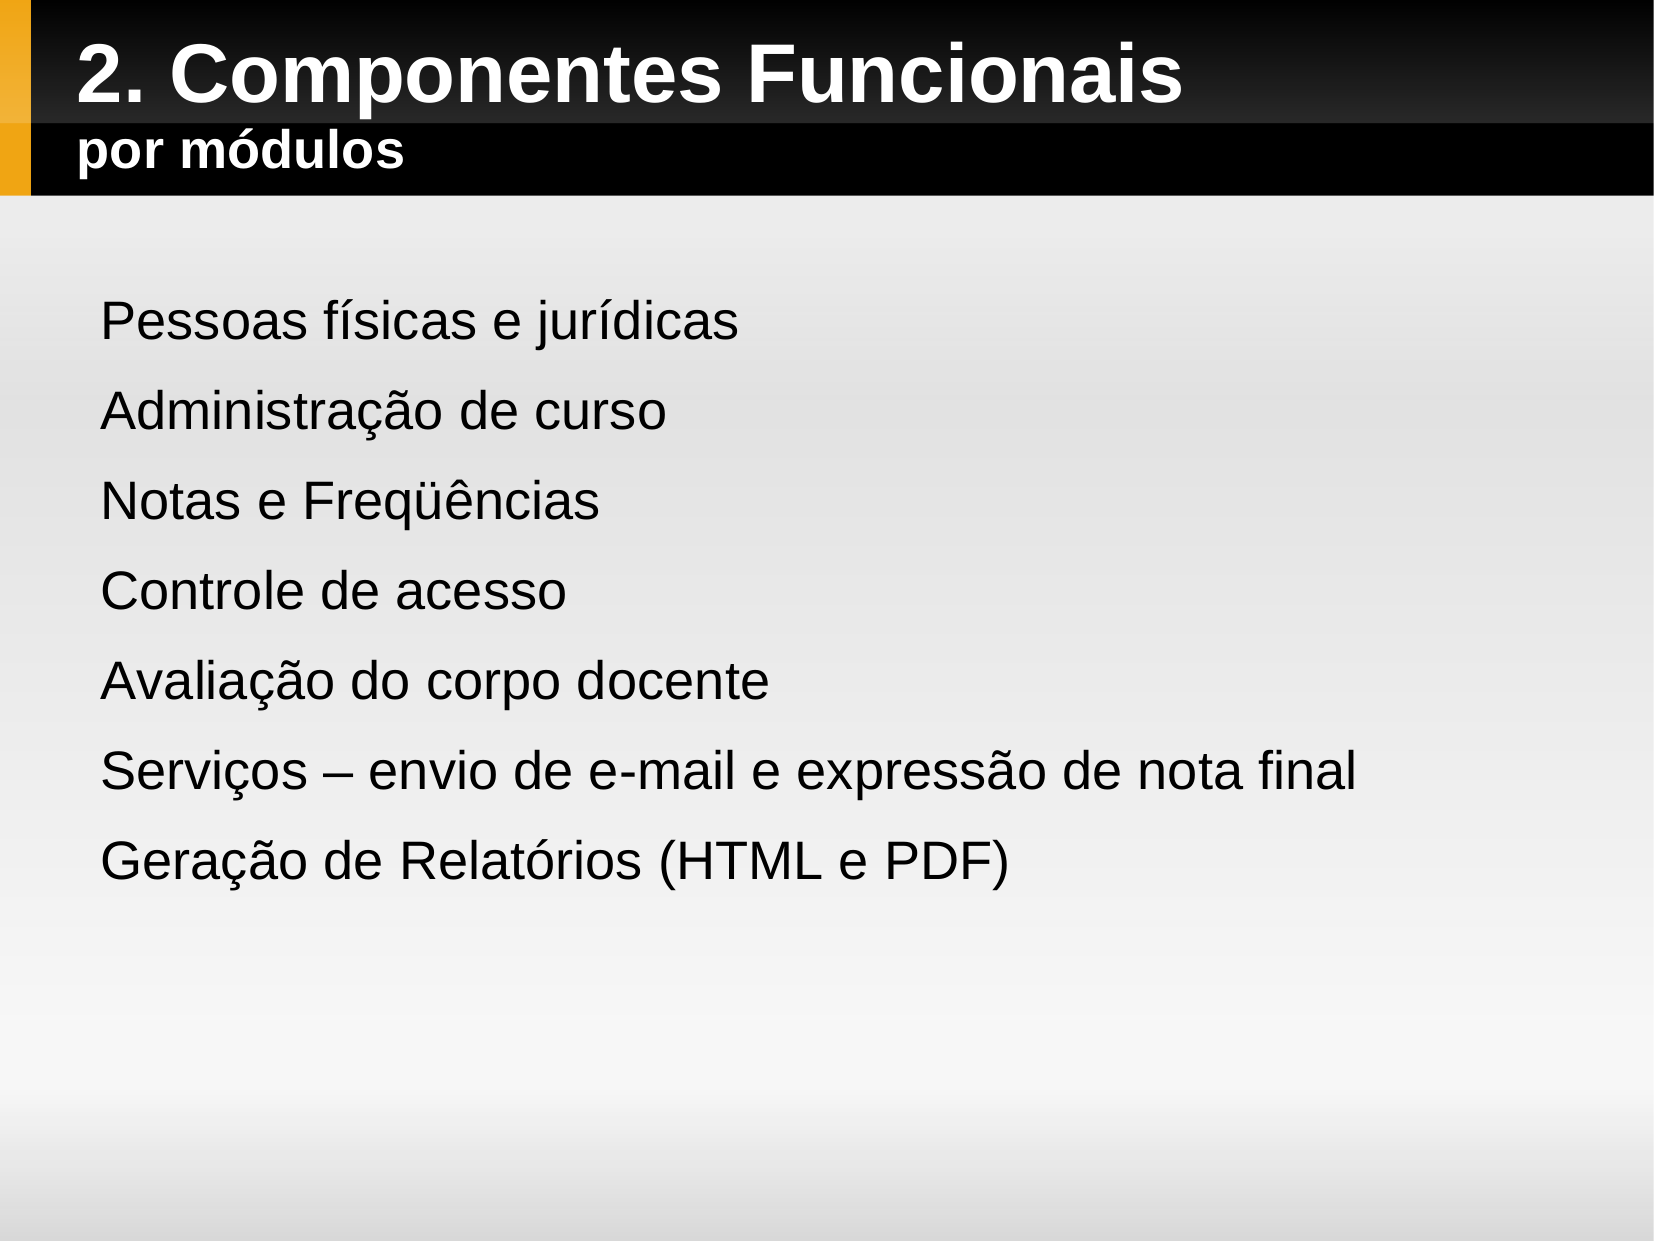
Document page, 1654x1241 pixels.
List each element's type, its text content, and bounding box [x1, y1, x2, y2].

title 2. Componentes Funcionais por módulos [76, 0, 1566, 208]
picture [0, 0, 1654, 1241]
list Pessoas físicas e jurídicas Administração de curso Notas e Freqüências Controle de acesso Avaliação do corpo docente Serviços – envio de e-mail e expressão de nota final Geração de Relatórios (HTML e PDF) [82, 290, 1571, 1109]
